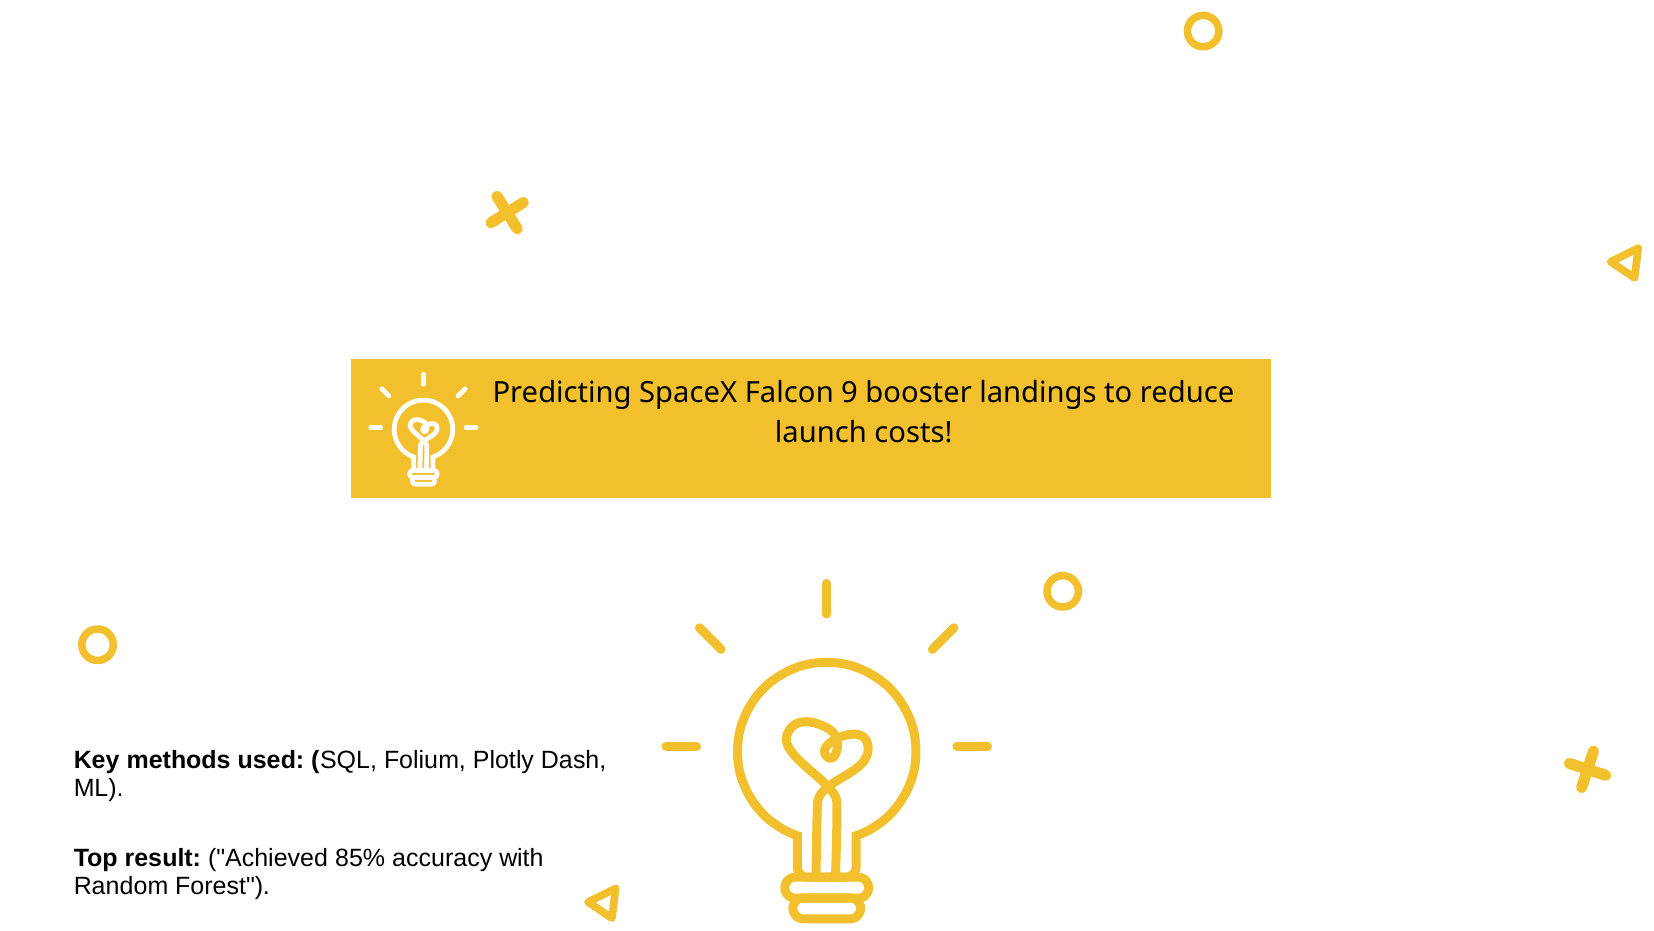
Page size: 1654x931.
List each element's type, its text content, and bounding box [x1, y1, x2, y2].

text_box Predicting SpaceX Falcon 9 booster landings to reduce launch costs! [487, 339, 1241, 523]
text_box Key methods used: (SQL, Folium, Plotly Dash, ML). Top result: ("Achieved 85% accuracy with Random Forest"). [59, 738, 650, 907]
